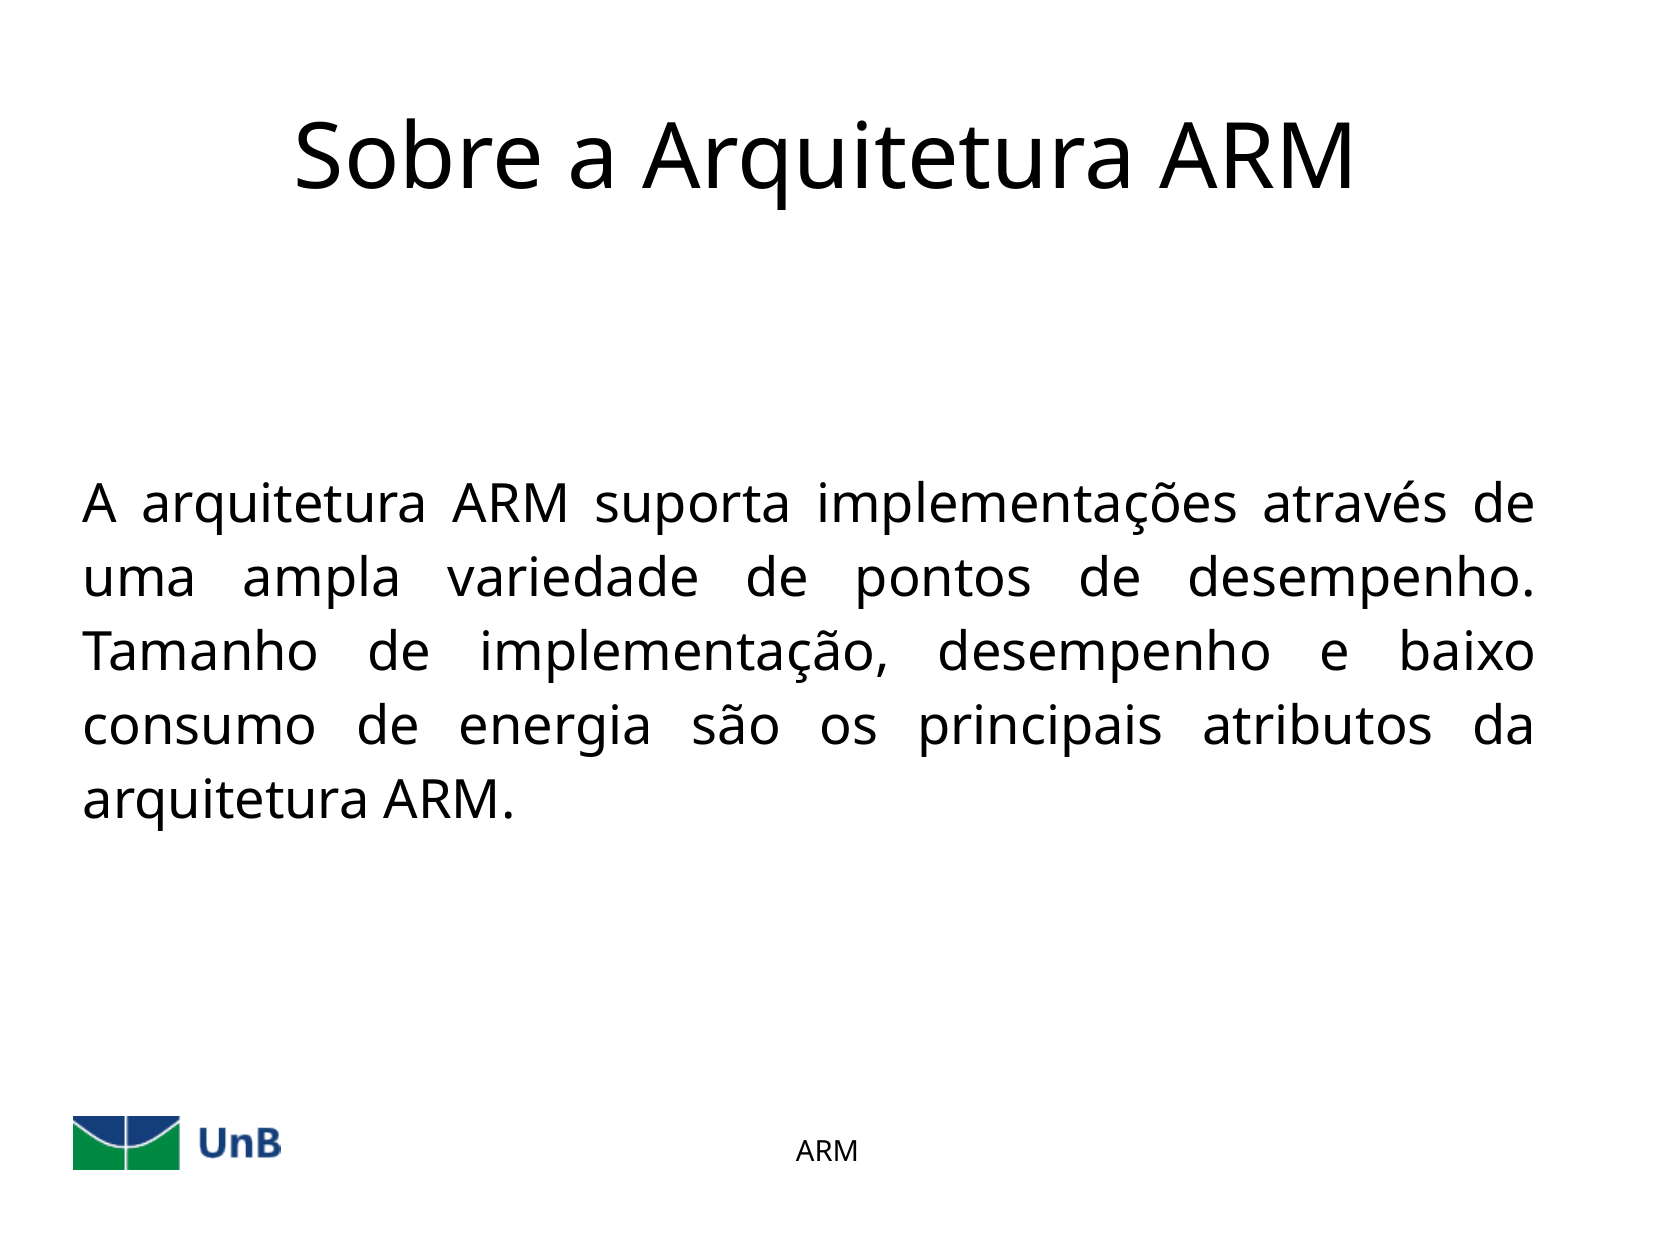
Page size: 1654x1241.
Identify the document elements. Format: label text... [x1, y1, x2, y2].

title Sobre a Arquitetura ARM [82, 49, 1571, 257]
subtitle A arquitetura ARM suporta implementações através de uma ampla variedade de pontos de desempenho. Tamanho de implementação, desempenho e baixo consumo de energia são os principais atributos da arquitetura ARM. [82, 290, 1538, 1010]
picture [73, 1116, 281, 1170]
